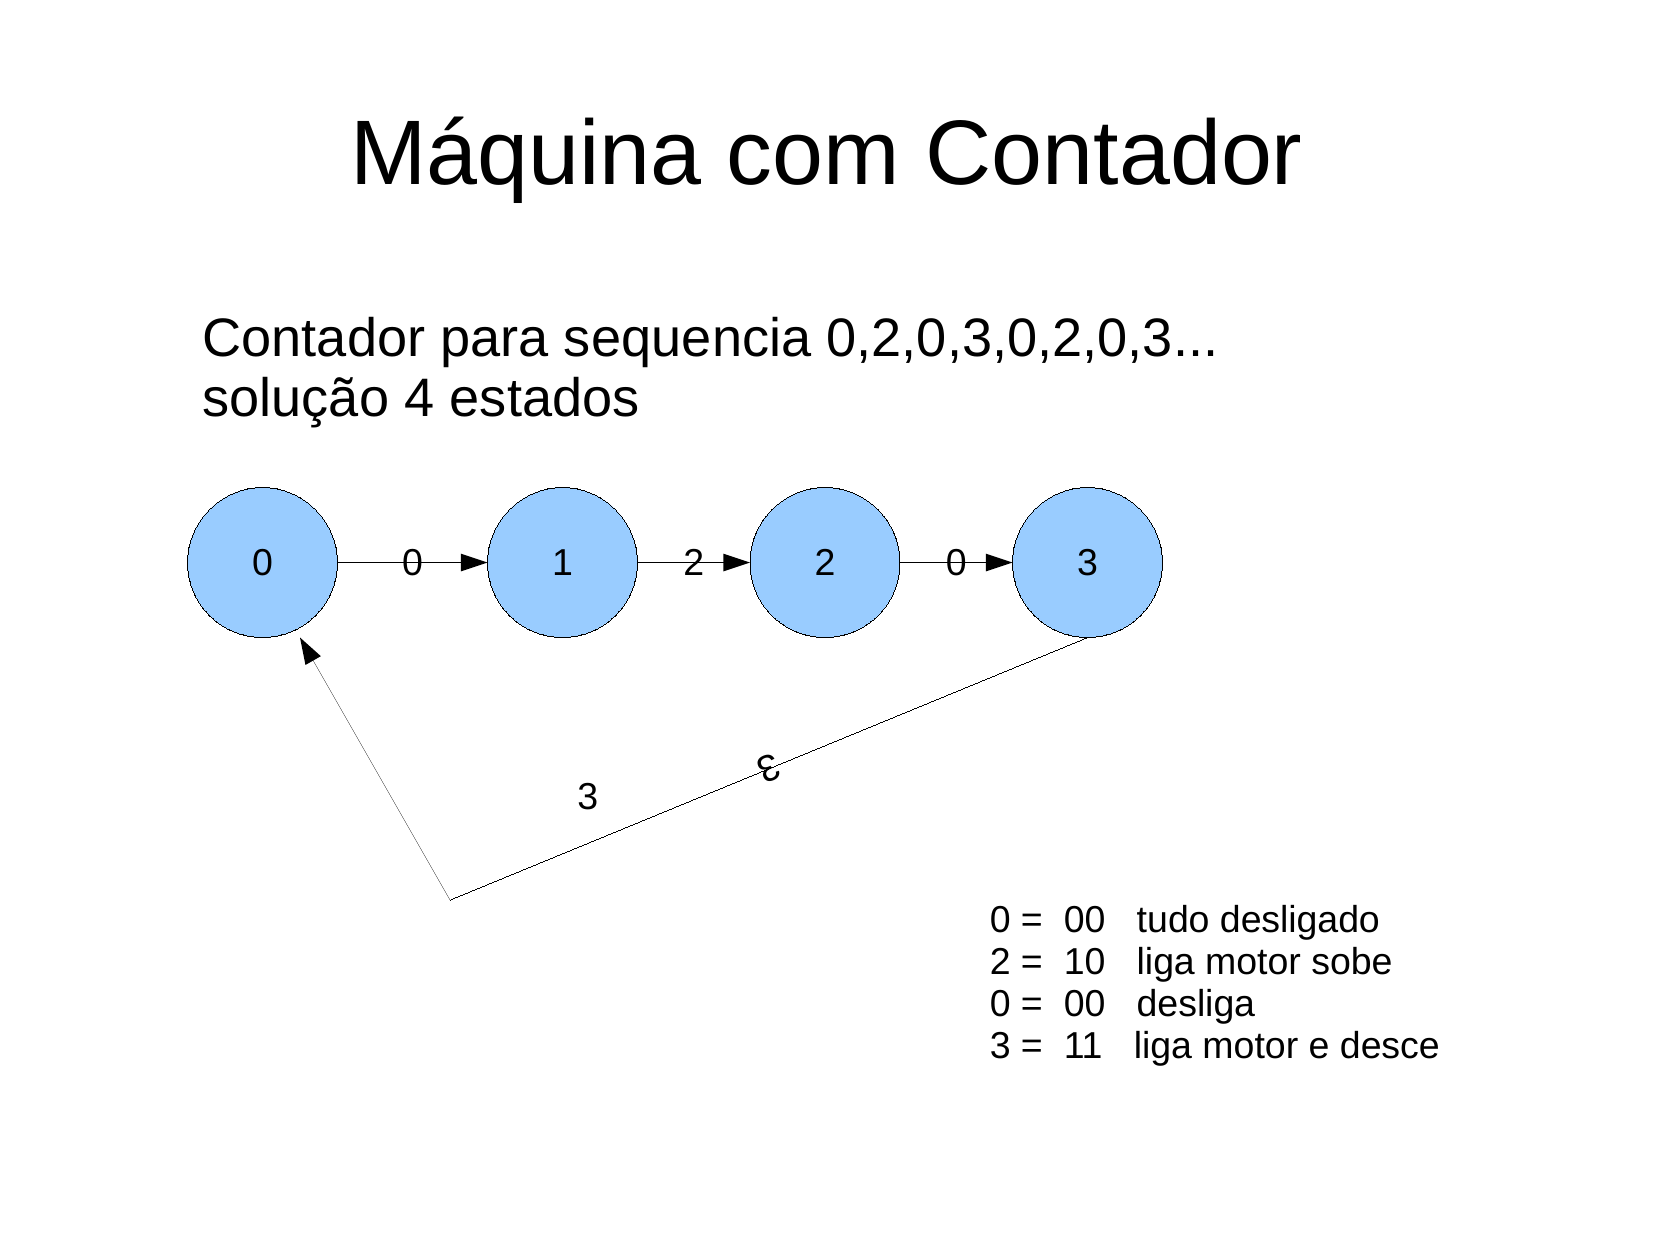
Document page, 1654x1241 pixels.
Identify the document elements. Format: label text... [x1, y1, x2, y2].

text_box 0 = 00 tudo desligado 2 = 10 liga motor sobe 0 = 00 desliga 3 = 11 liga motor e desce [975, 891, 1455, 1075]
text_box 3 [1012, 487, 1163, 638]
text_box 3 [562, 768, 613, 826]
text_box Contador para sequencia 0,2,0,3,0,2,0,3... solução 4 estados [187, 300, 1235, 436]
text_box 2 [750, 487, 900, 638]
text_box 0 [187, 487, 338, 638]
text_box 1 [487, 487, 638, 638]
title Máquina com Contador [82, 49, 1571, 257]
